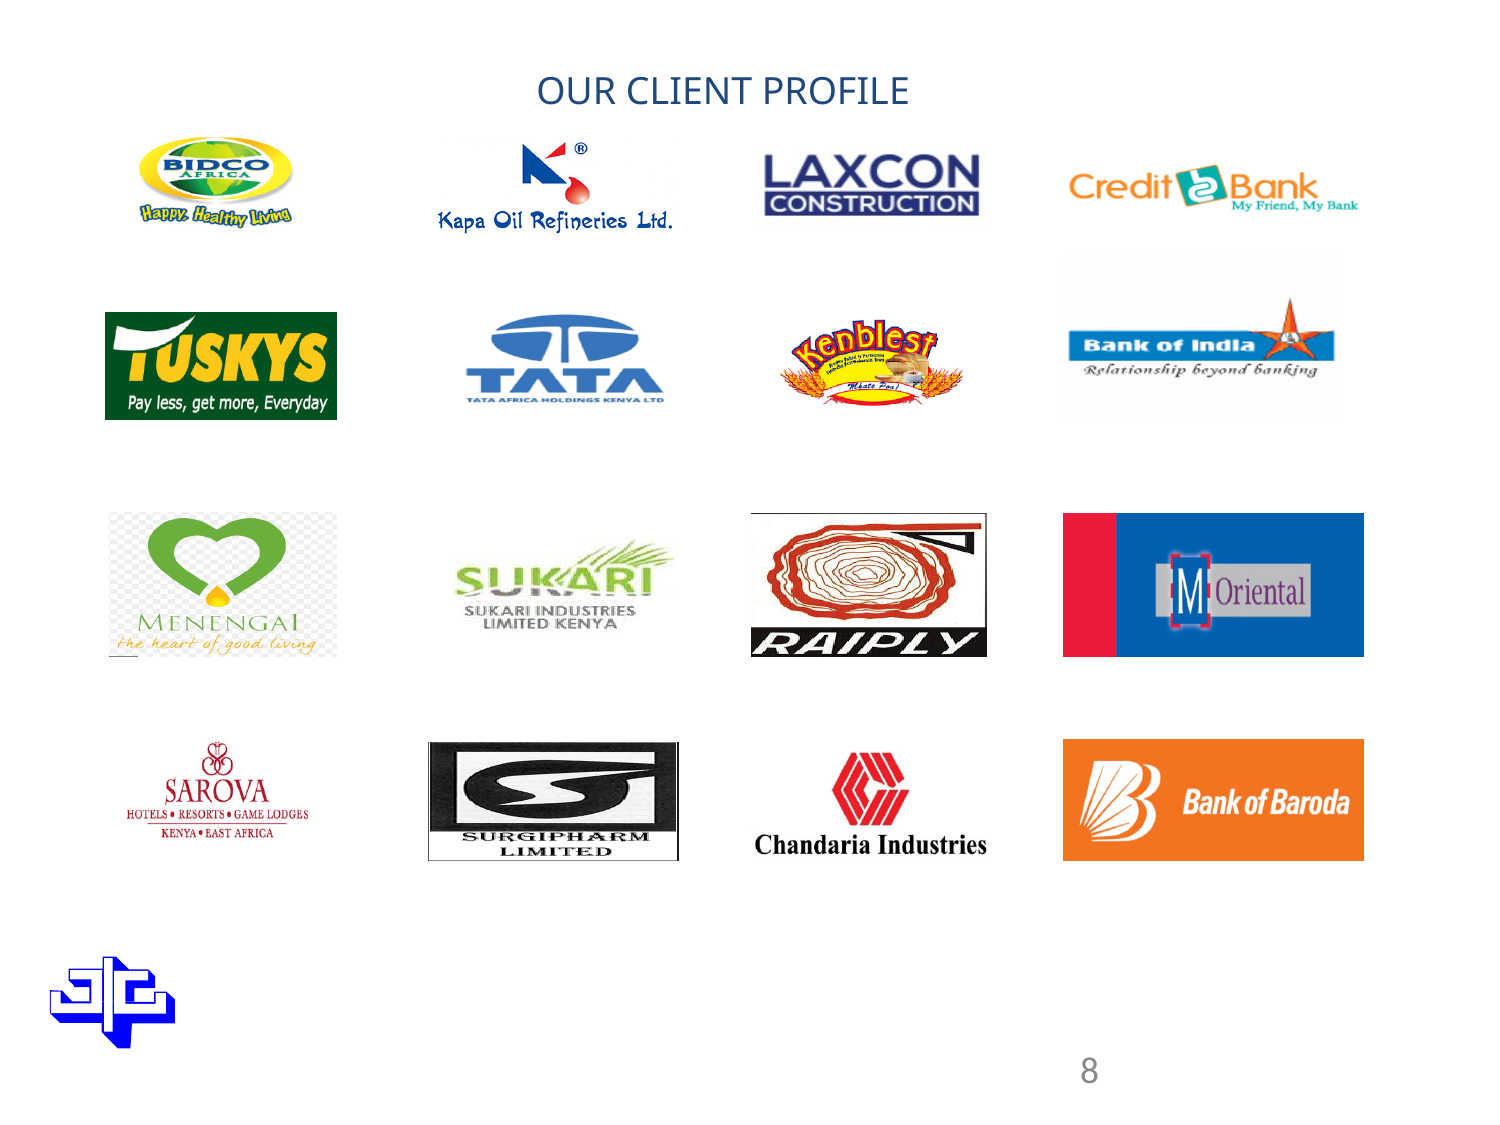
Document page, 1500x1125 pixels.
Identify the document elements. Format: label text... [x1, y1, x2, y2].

picture [751, 513, 987, 657]
picture [428, 137, 679, 240]
picture [87, 125, 337, 240]
text_box OUR CLIENT PROFILE [521, 53, 925, 120]
text_box [1080, 1046, 1426, 1103]
picture [1063, 255, 1341, 420]
picture [1063, 513, 1364, 657]
picture [453, 513, 679, 657]
picture [428, 742, 679, 861]
picture [448, 312, 679, 420]
picture [751, 745, 991, 861]
picture [109, 512, 337, 657]
picture [1063, 739, 1364, 861]
picture [751, 312, 987, 420]
text_box [49, 956, 175, 1049]
picture [105, 312, 337, 420]
picture [1063, 137, 1364, 240]
picture [105, 739, 337, 861]
picture [751, 137, 991, 240]
